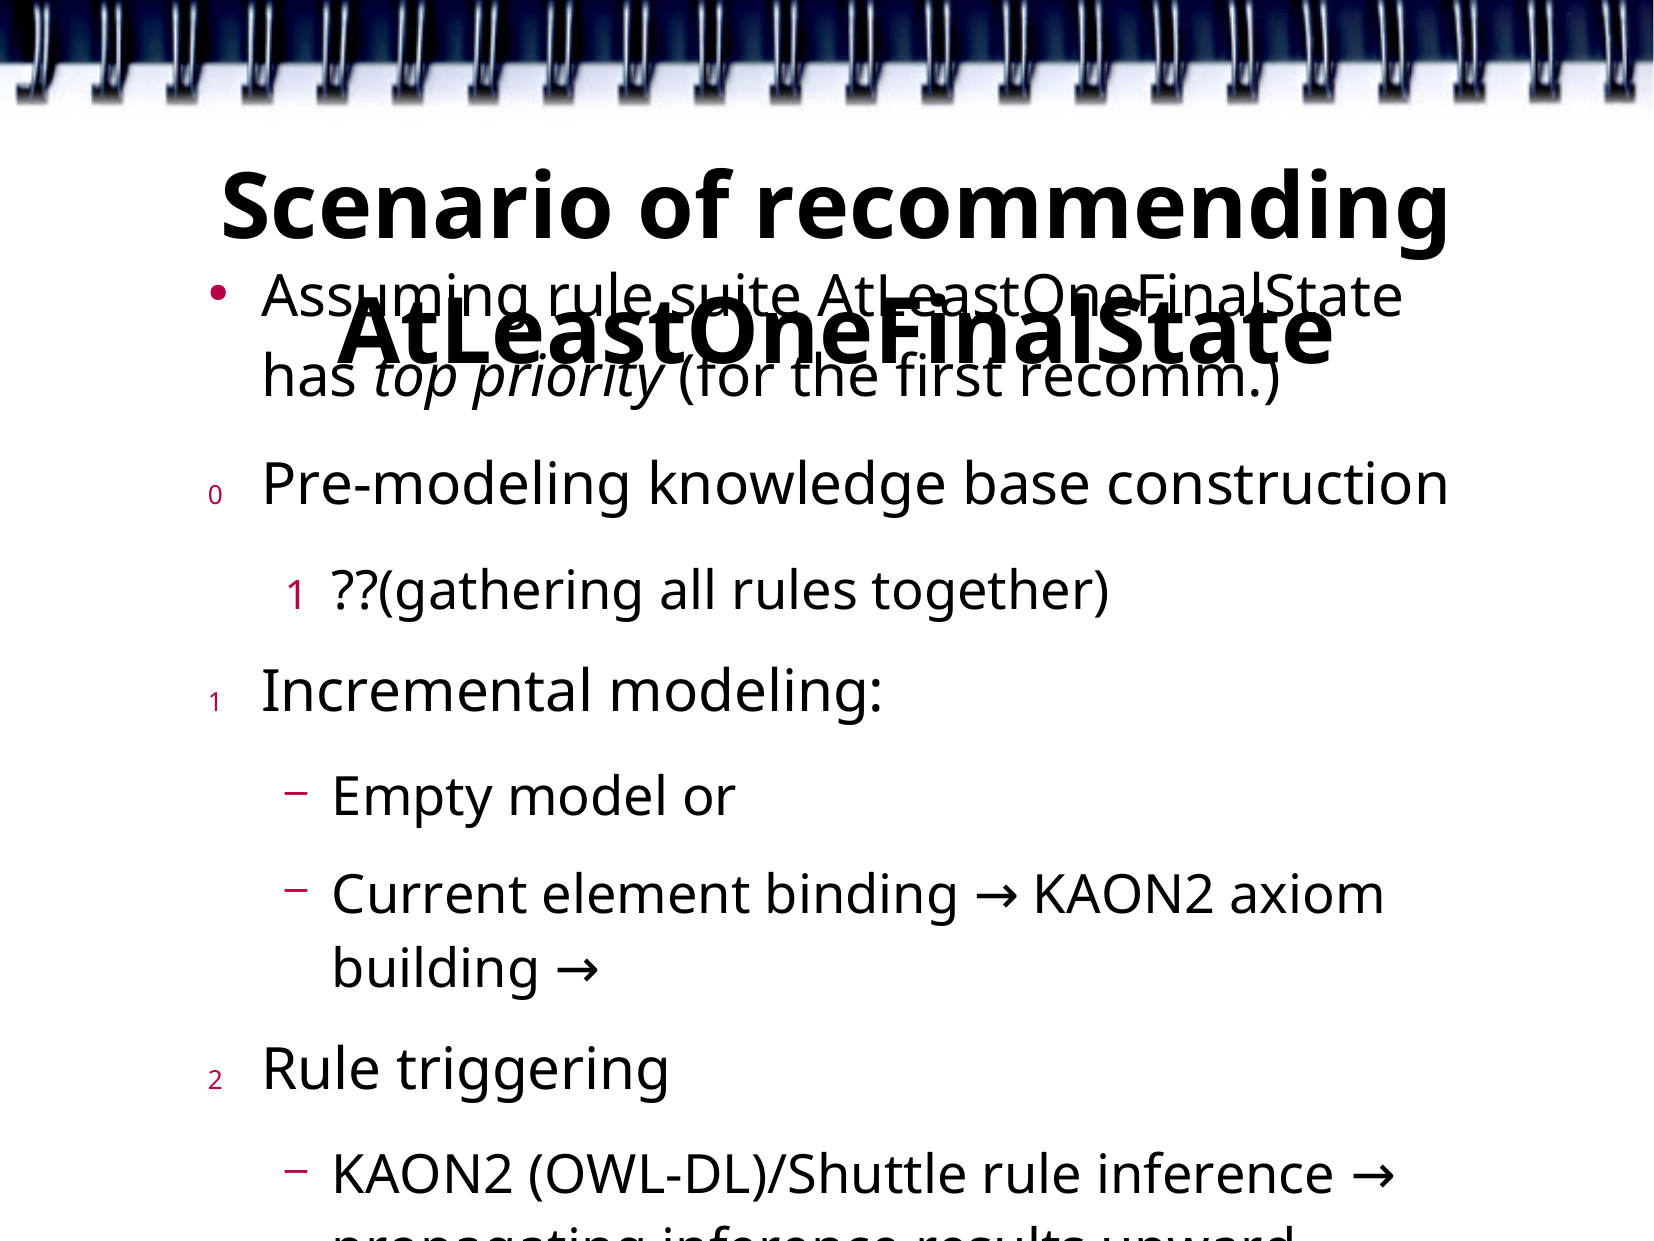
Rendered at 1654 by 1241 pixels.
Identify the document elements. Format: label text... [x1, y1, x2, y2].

list Assuming rule suite AtLeastOneFinalState has top priority (for the first recomm.) Pre-modeling knowledge base construction ??(gathering all rules together) Incremental modeling: Empty model or Current element binding → KAON2 axiom building → Rule triggering KAON2 (OWL-DL)/Shuttle rule inference → propagating inference results upward [190, 381, 1472, 1241]
title Scenario of recommending AtLeastOneFinalState [139, 151, 1535, 381]
picture [0, 0, 1654, 121]
